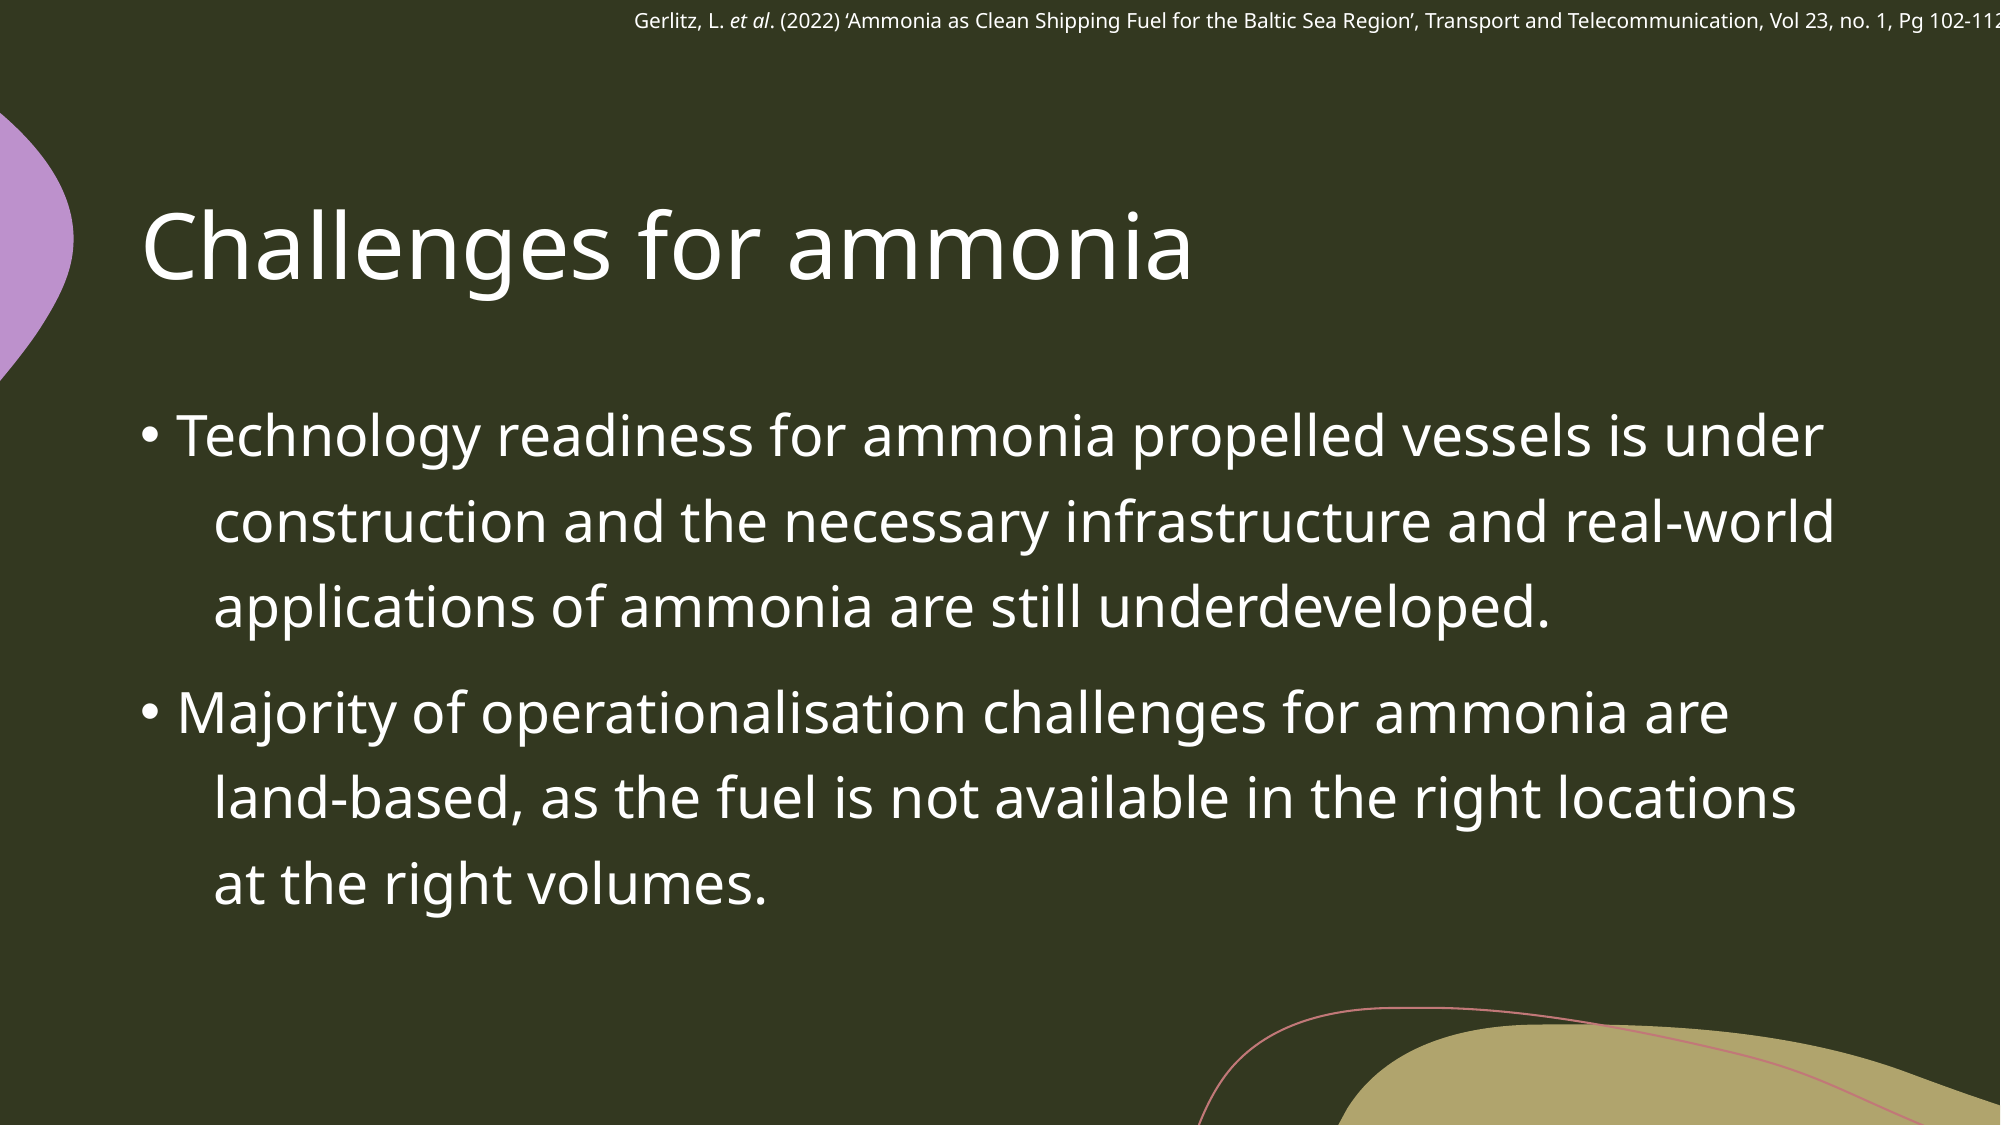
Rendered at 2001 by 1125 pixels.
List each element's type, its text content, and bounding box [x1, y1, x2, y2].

title Challenges for ammonia [125, 125, 1876, 375]
list Technology readiness for ammonia propelled vessels is under construction and the necessary infrastructure and real-world applications of ammonia are still underdeveloped. Majority of operationalisation challenges for ammonia are land-based, as the fuel is not available in the right locations at the right volumes. [125, 375, 1876, 1002]
text_box Gerlitz, L. et al. (2022) ‘Ammonia as Clean Shipping Fuel for the Baltic Sea Region’, Transport and Telecommunication, Vol 23, no. 1, Pg 102-112 [619, 0, 2000, 41]
